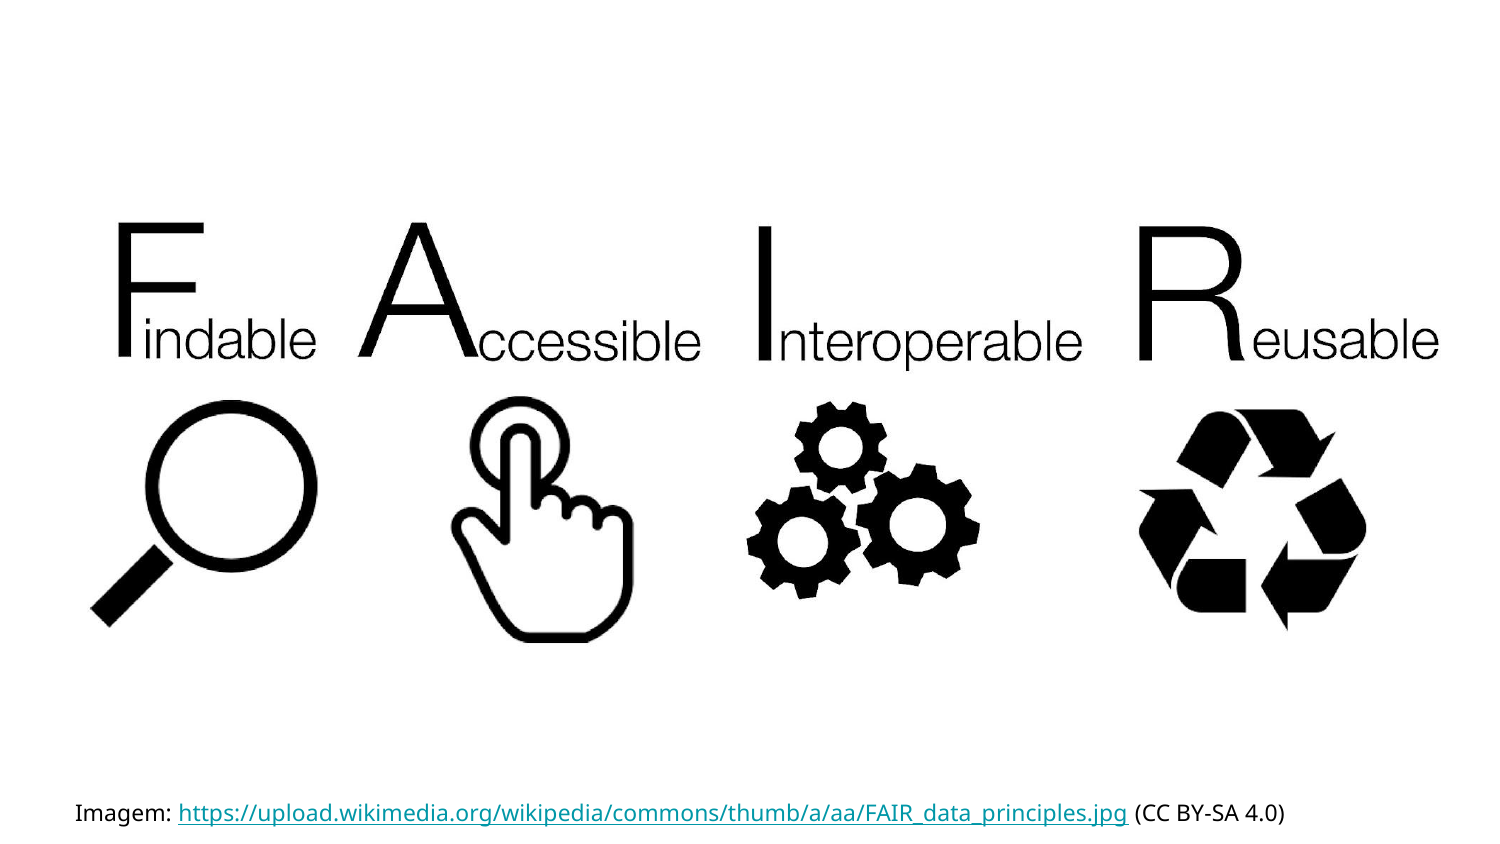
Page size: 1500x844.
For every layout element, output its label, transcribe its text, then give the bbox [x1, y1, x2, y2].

text_box Imagem: https://upload.wikimedia.org/wikipedia/commons/thumb/a/aa/FAIR_data_principles.jpg (CC BY-SA 4.0) [60, 784, 1450, 826]
picture [24, 187, 1475, 680]
